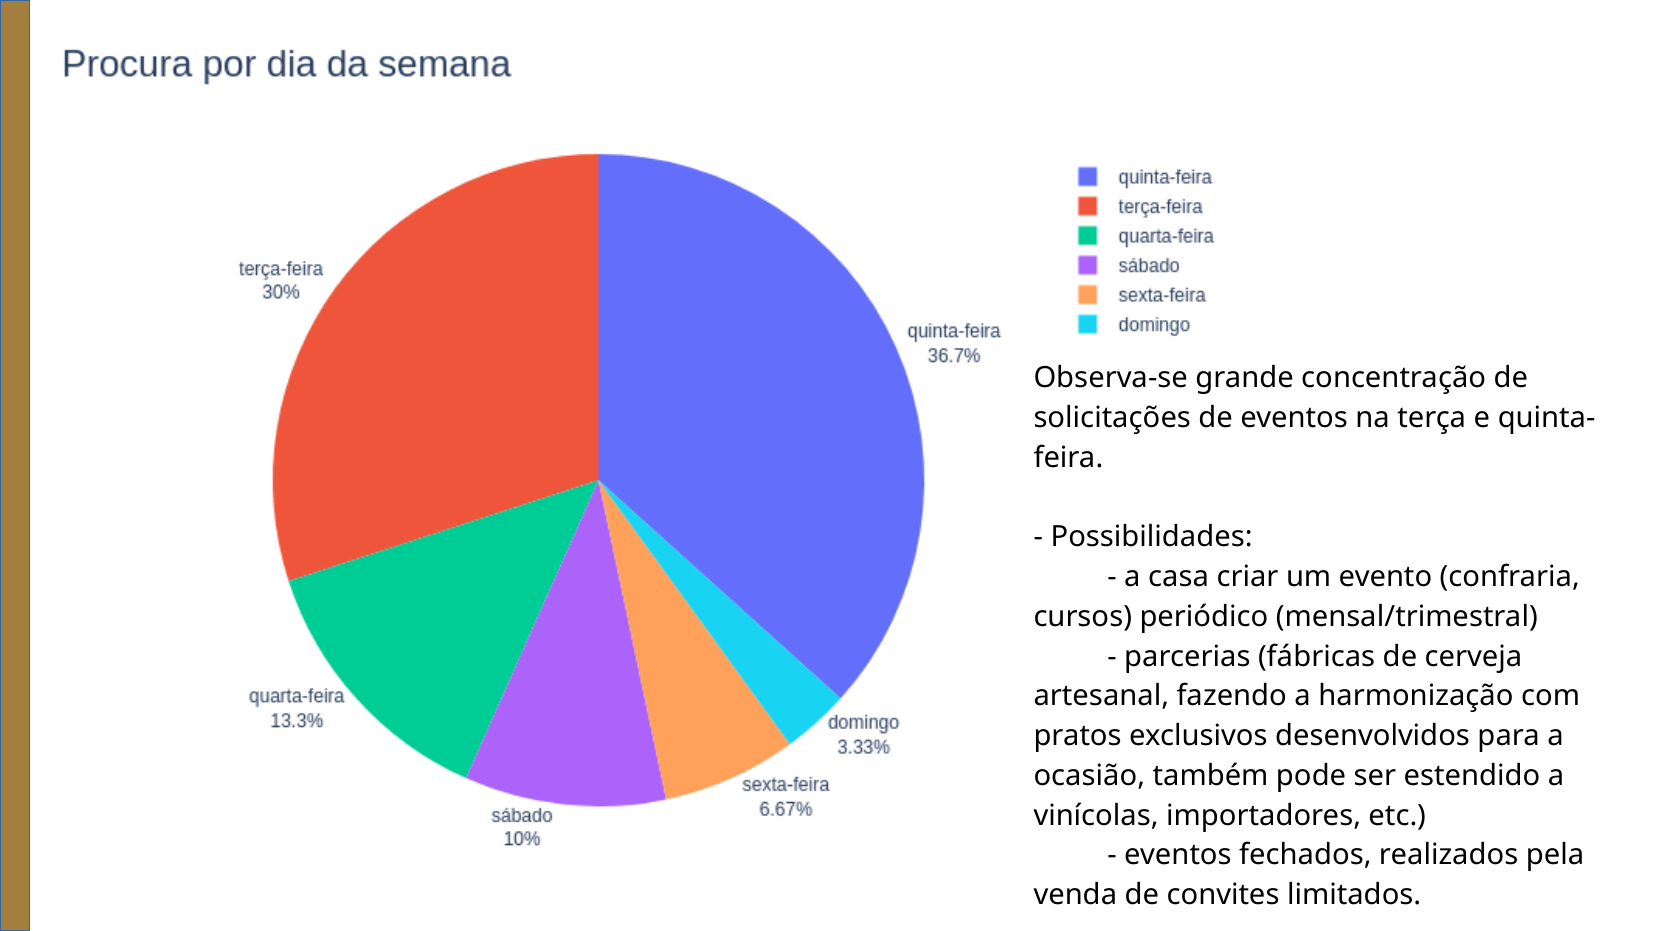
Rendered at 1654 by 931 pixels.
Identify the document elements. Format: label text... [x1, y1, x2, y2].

text_box [0, 0, 30, 931]
title Observa-se grande concentração de solicitações de eventos na terça e quinta-feira. - Possibilidades: - a casa criar um evento (confraria, cursos) periódico (mensal/trimestral) - parcerias (fábricas de cerveja artesanal, fazendo a harmonização com pratos exclusivos desenvolvidos para a ocasião, também pode ser estendido a vinícolas, importadores, etc.) - eventos fechados, realizados pela venda de convites limitados. [1033, 354, 1625, 916]
picture [30, 0, 1241, 931]
